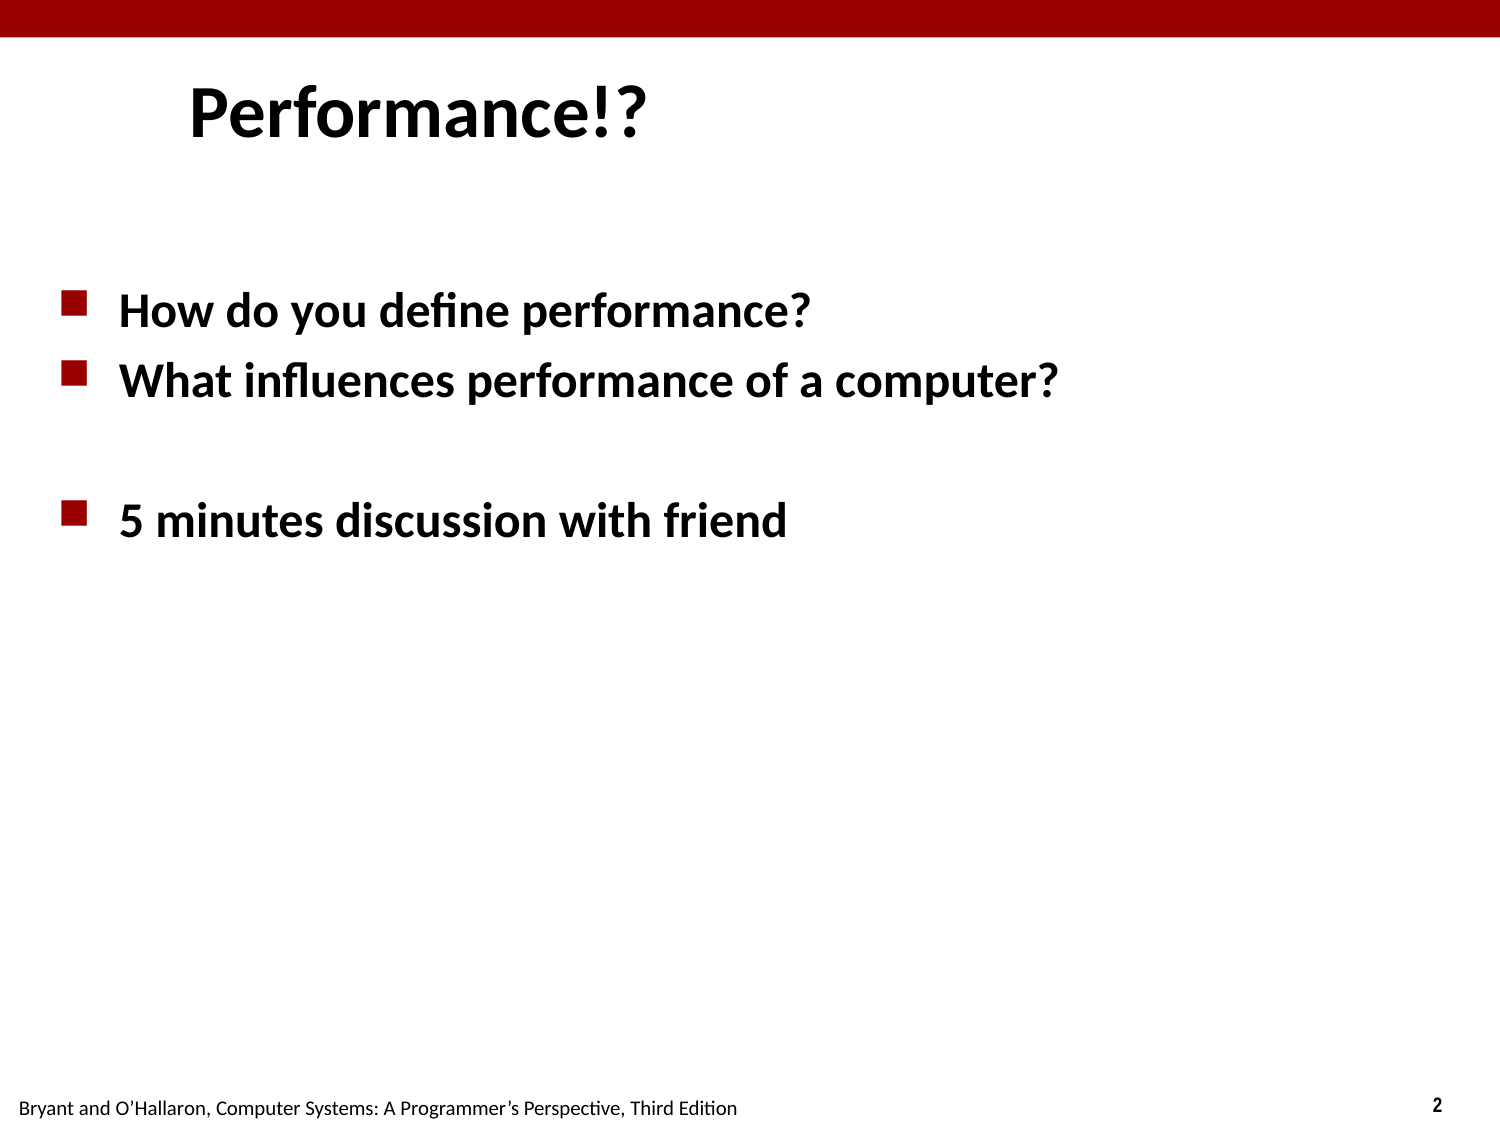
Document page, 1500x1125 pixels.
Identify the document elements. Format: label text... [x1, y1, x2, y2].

list How do you define performance? What influences performance of a computer? 5 minutes discussion with friend [47, 200, 1475, 1058]
title Performance!? [174, 60, 1048, 155]
